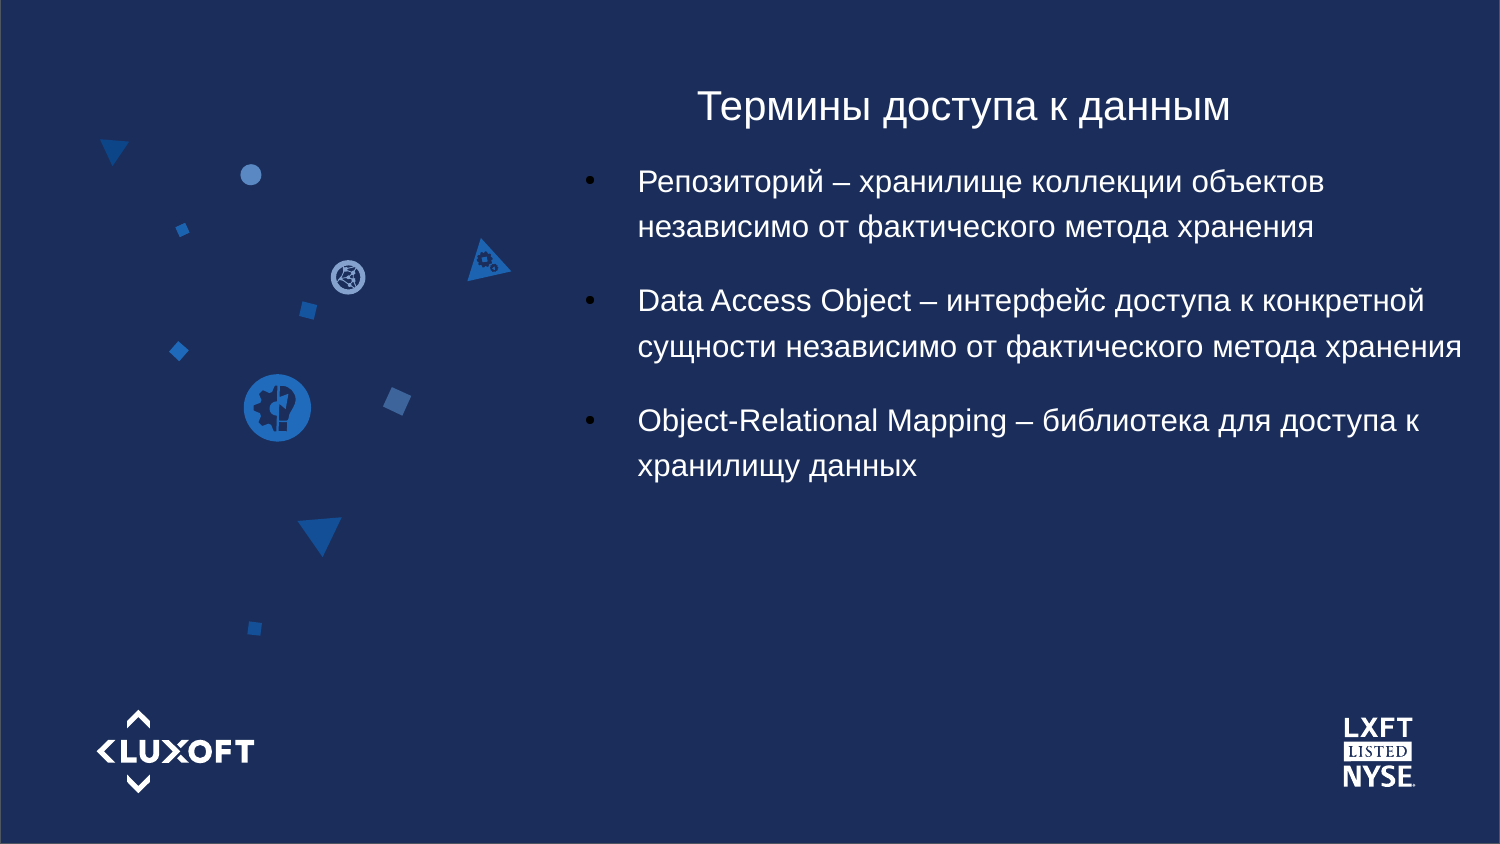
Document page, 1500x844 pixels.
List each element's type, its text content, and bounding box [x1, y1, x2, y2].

title Термины доступа к данным [696, 35, 1300, 153]
list Репозиторий – хранилище коллекции объектов независимо от фактического метода хранения Data Access Object – интерфейс доступа к конкретной сущности независимо от фактического метода хранения Object-Relational Mapping – библиотека для доступа к хранилищу данных [566, 153, 1482, 591]
